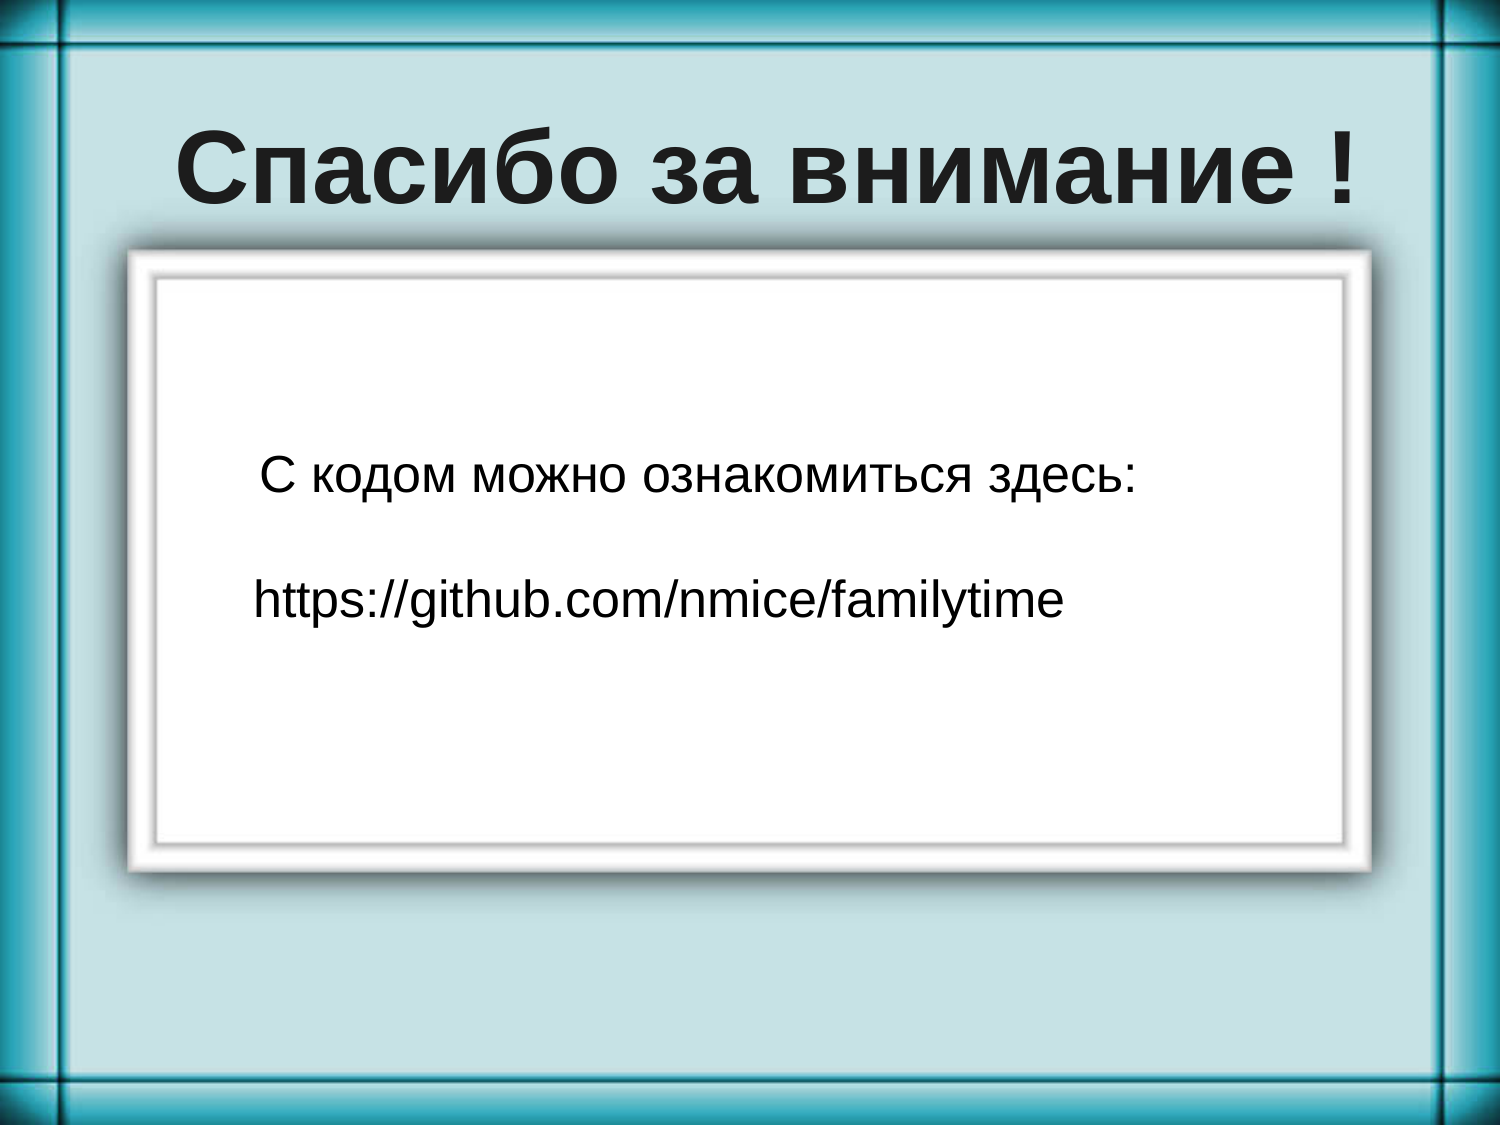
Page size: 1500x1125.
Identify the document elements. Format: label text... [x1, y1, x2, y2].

subtitle [187, 635, 1313, 863]
text_box С кодом можно ознакомиться здесь: https://github.com/nmice/familytime [124, 433, 1329, 635]
title Спасибо за внимание ! [64, 54, 1471, 232]
